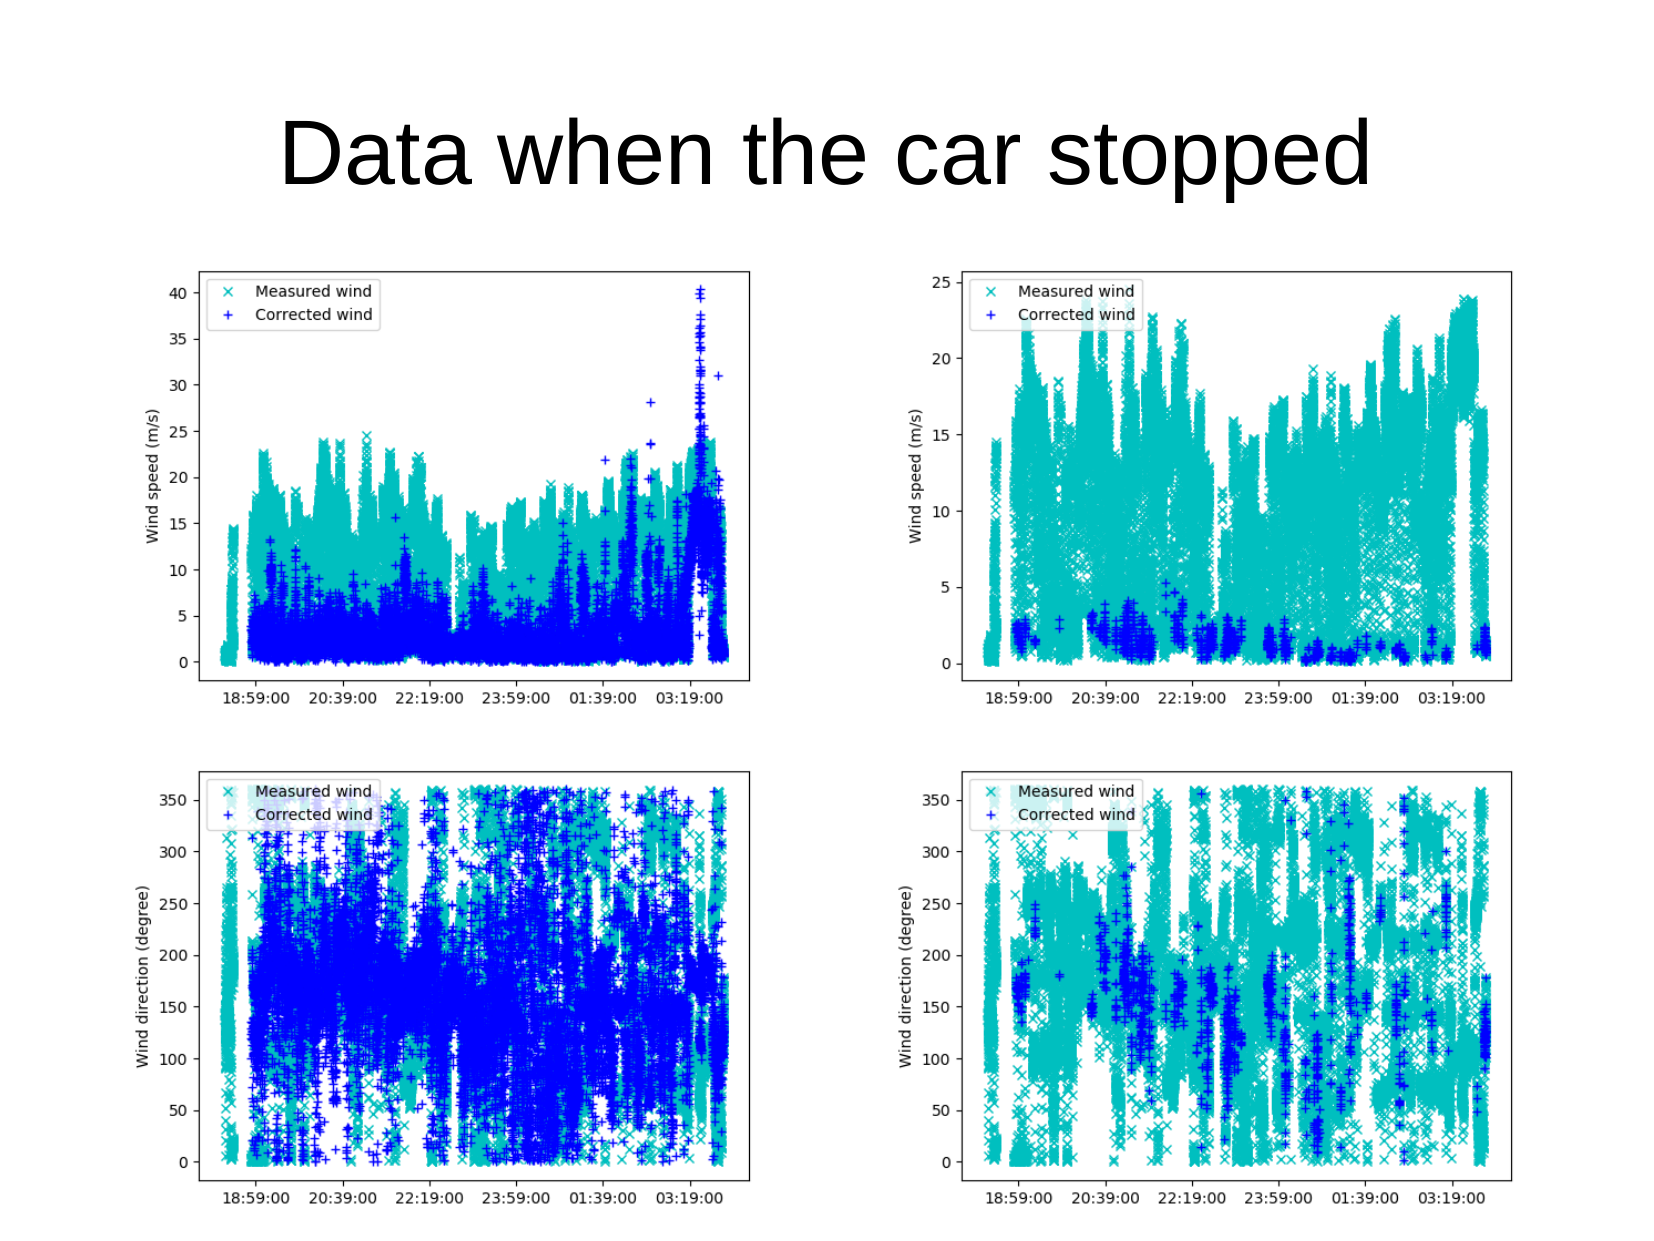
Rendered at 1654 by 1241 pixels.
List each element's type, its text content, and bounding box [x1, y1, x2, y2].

picture [110, 257, 820, 1239]
title Data when the car stopped [82, 49, 1571, 257]
picture [873, 207, 1582, 1239]
